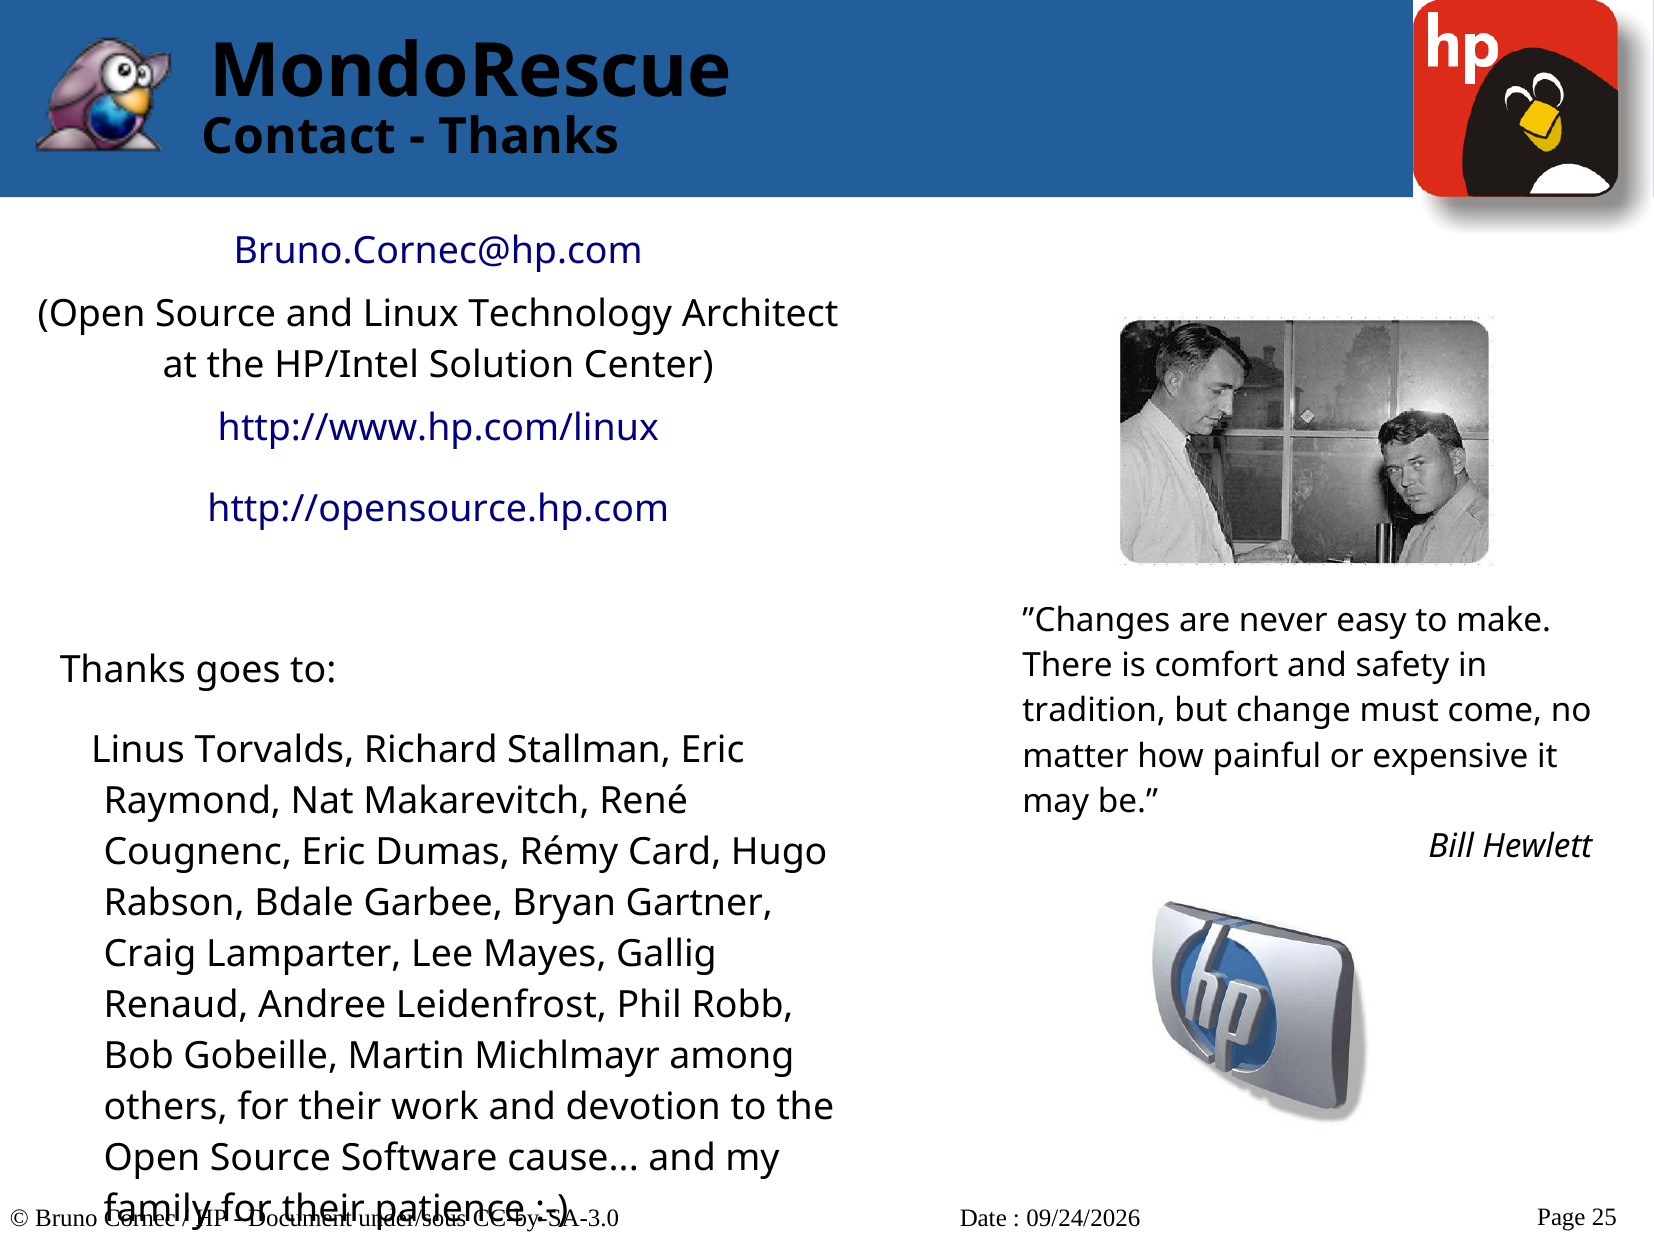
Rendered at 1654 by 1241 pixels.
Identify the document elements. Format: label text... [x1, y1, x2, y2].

picture [0, 0, 211, 199]
title Contact - Thanks [201, 32, 1191, 241]
list Bruno.Cornec@hp.com (Open Source and Linux Technology Architect at the HP/Intel Solution Center) http://www.hp.com/linux http://opensource.hp.com Thanks goes to: Linus Torvalds, Richard Stallman, Eric Raymond, Nat Makarevitch, René Cougnenc, Eric Dumas, Rémy Card, Hugo Rabson, Bdale Garbee, Bryan Gartner, Craig Lamparter, Lee Mayes, Gallig Renaud, Andree Leidenfrost, Phil Robb, Bob Gobeille, Martin Michlmayr among others, for their work and devotion to the Open Source Software cause... and my family for their patience :-) [20, 223, 856, 1201]
text_box ”Changes are never easy to make. There is comfort and safety in tradition, but change must come, no matter how painful or expensive it may be.” Bill Hewlett [1022, 595, 1634, 877]
picture [1105, 890, 1422, 1130]
picture [1413, 0, 1654, 235]
picture [1113, 316, 1496, 568]
